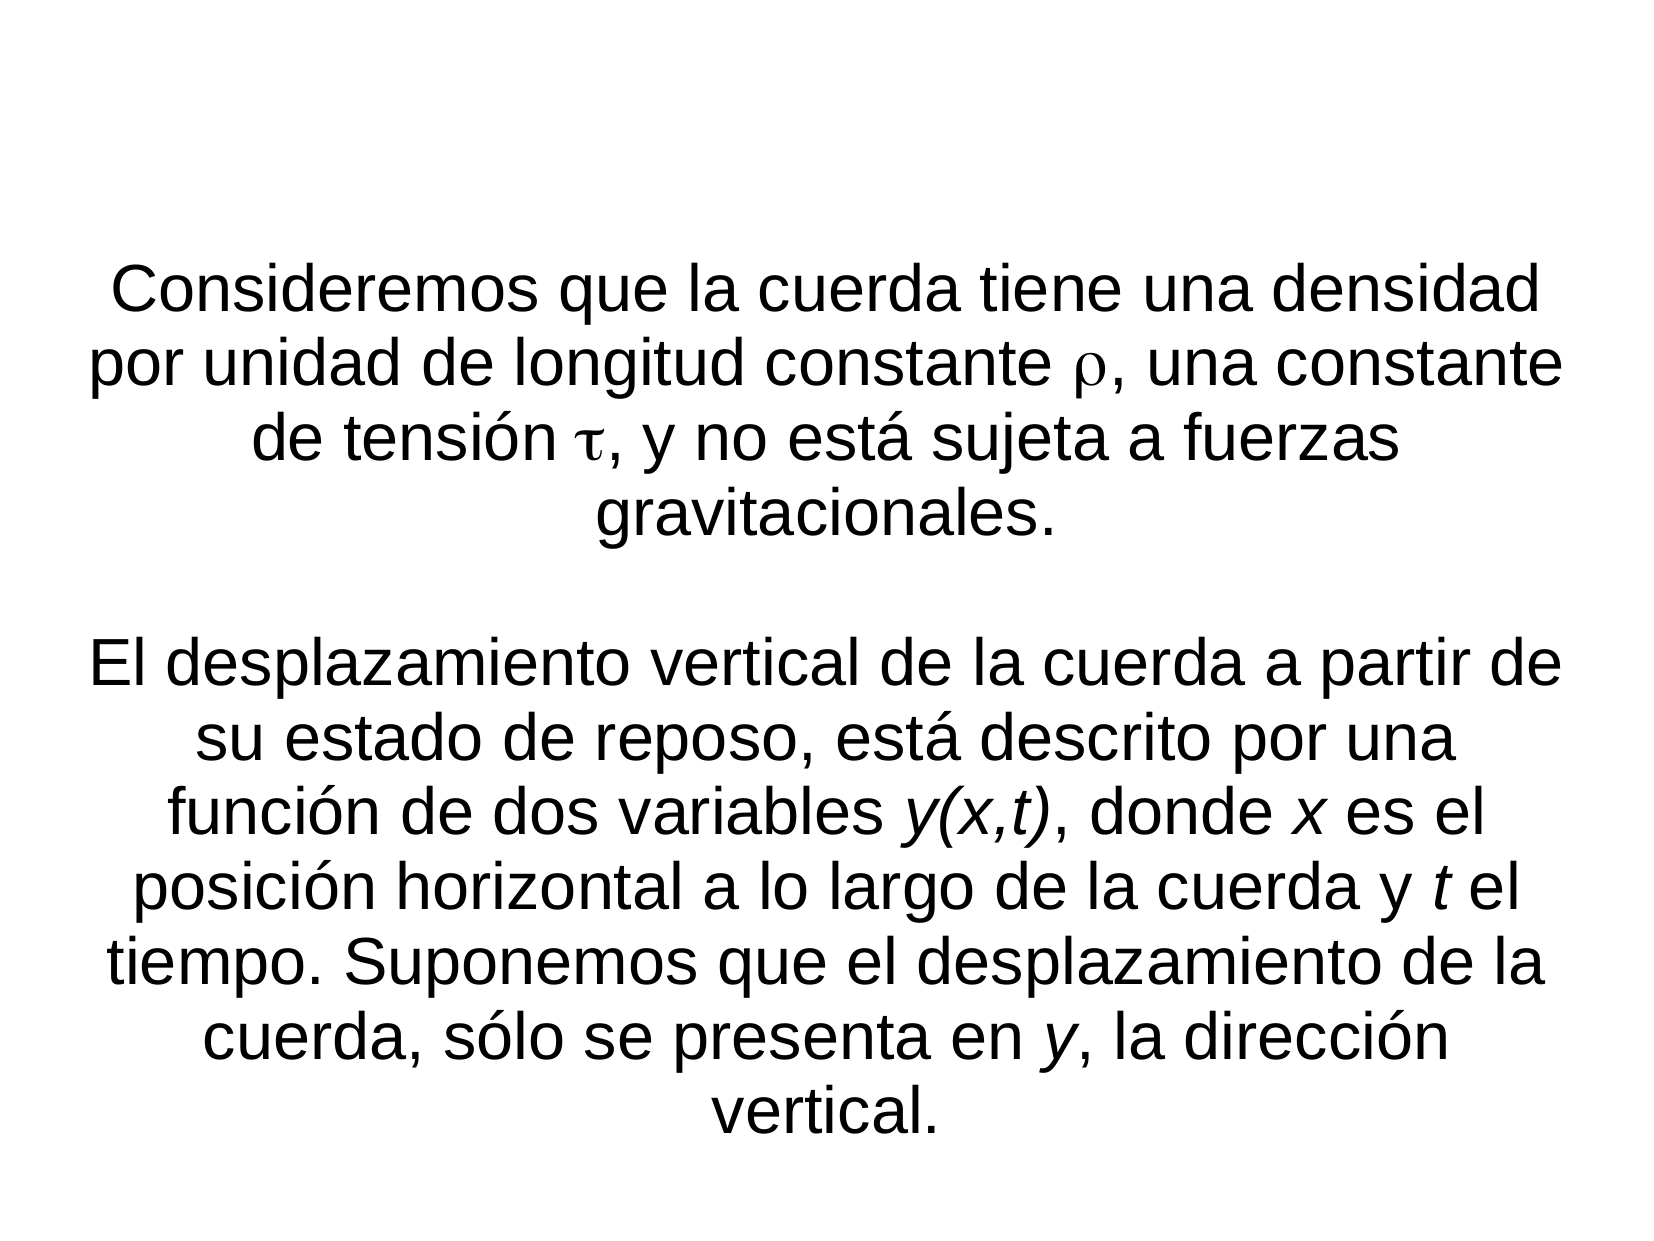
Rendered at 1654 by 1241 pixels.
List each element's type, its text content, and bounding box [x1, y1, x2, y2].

subtitle Consideremos que la cuerda tiene una densidad por unidad de longitud constante r, una constante de tensión t, y no está sujeta a fuerzas gravitacionales. El desplazamiento vertical de la cuerda a partir de su estado de reposo, está descrito por una función de dos variables y(x,t), donde x es el posición horizontal a lo largo de la cuerda y t el tiempo. Suponemos que el desplazamiento de la cuerda, sólo se presenta en y, la dirección vertical. [82, 243, 1571, 1156]
